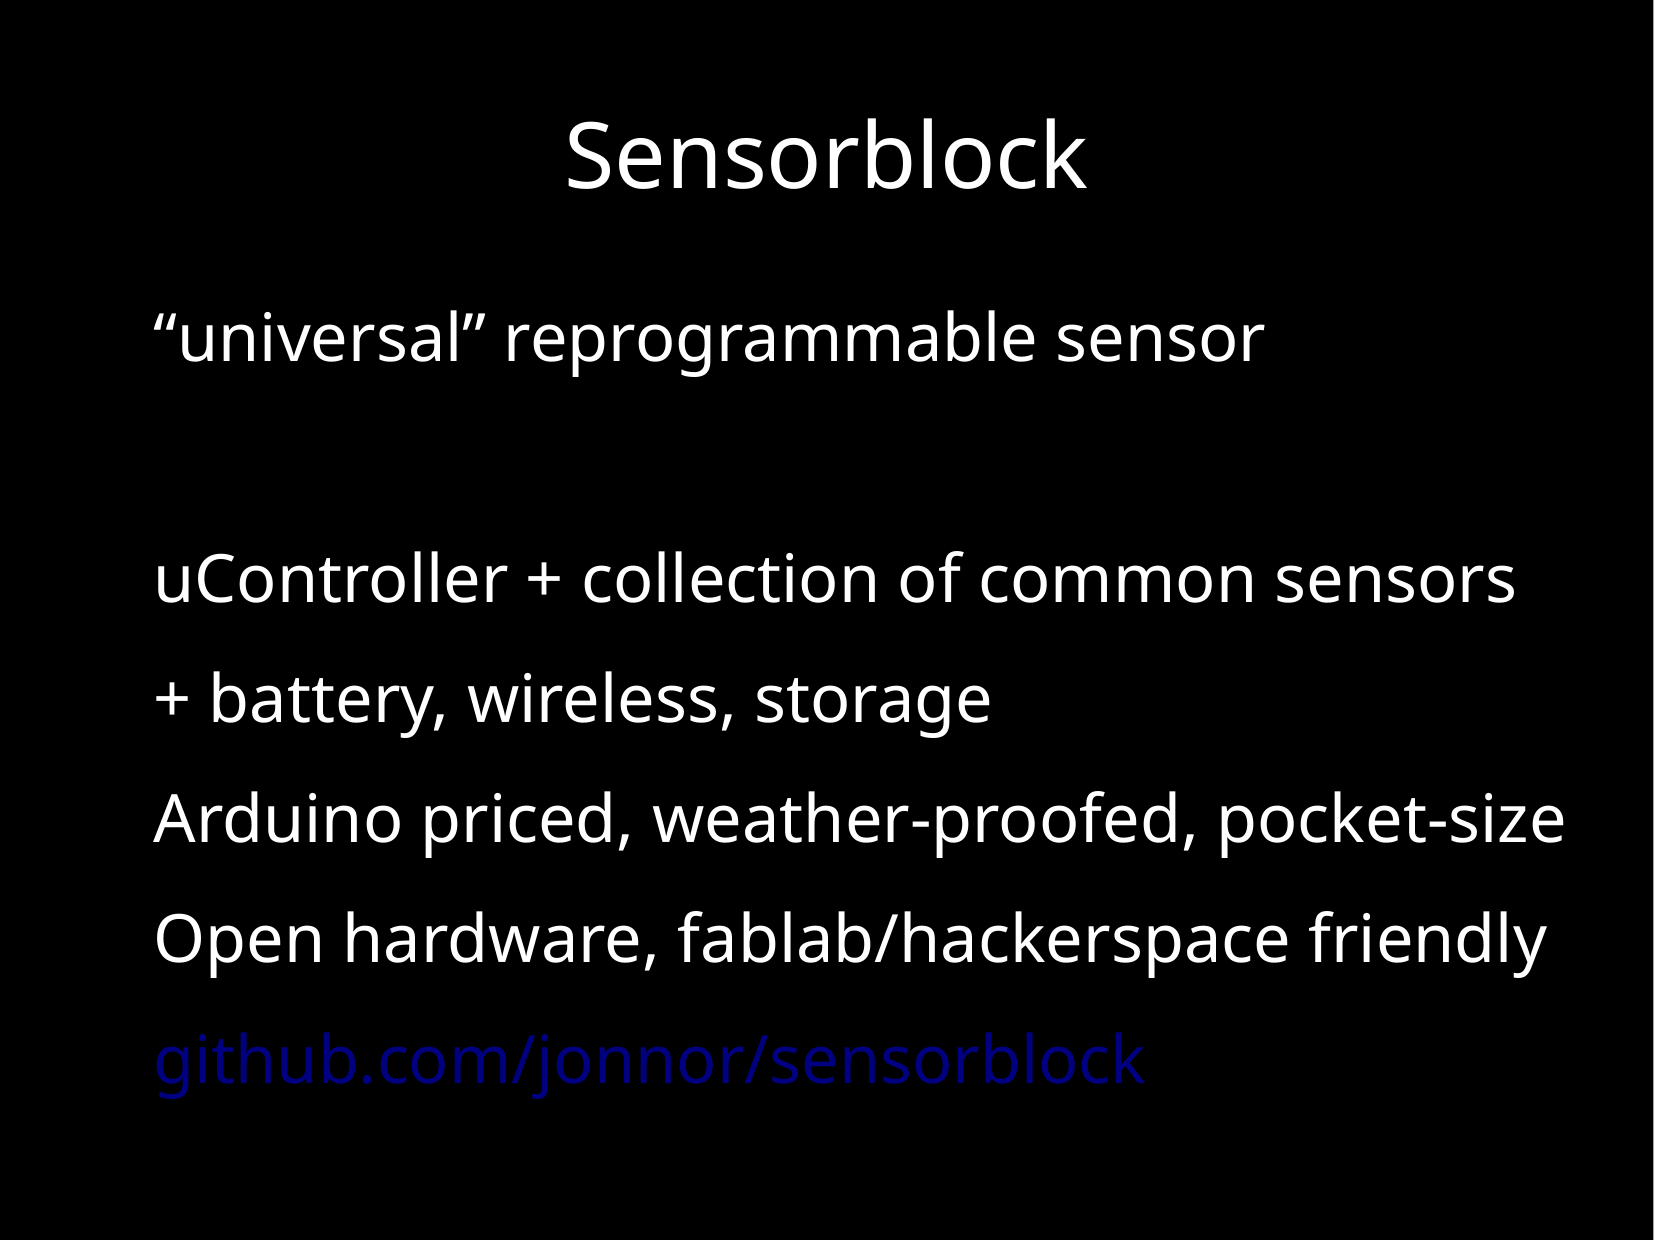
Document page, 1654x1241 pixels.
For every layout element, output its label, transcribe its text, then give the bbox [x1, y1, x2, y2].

title Sensorblock [82, 49, 1571, 257]
list “universal” reprogrammable sensor uController + collection of common sensors + battery, wireless, storage Arduino priced, weather-proofed, pocket-size Open hardware, fablab/hackerspace friendly github.com/jonnor/sensorblock [82, 290, 1571, 1186]
